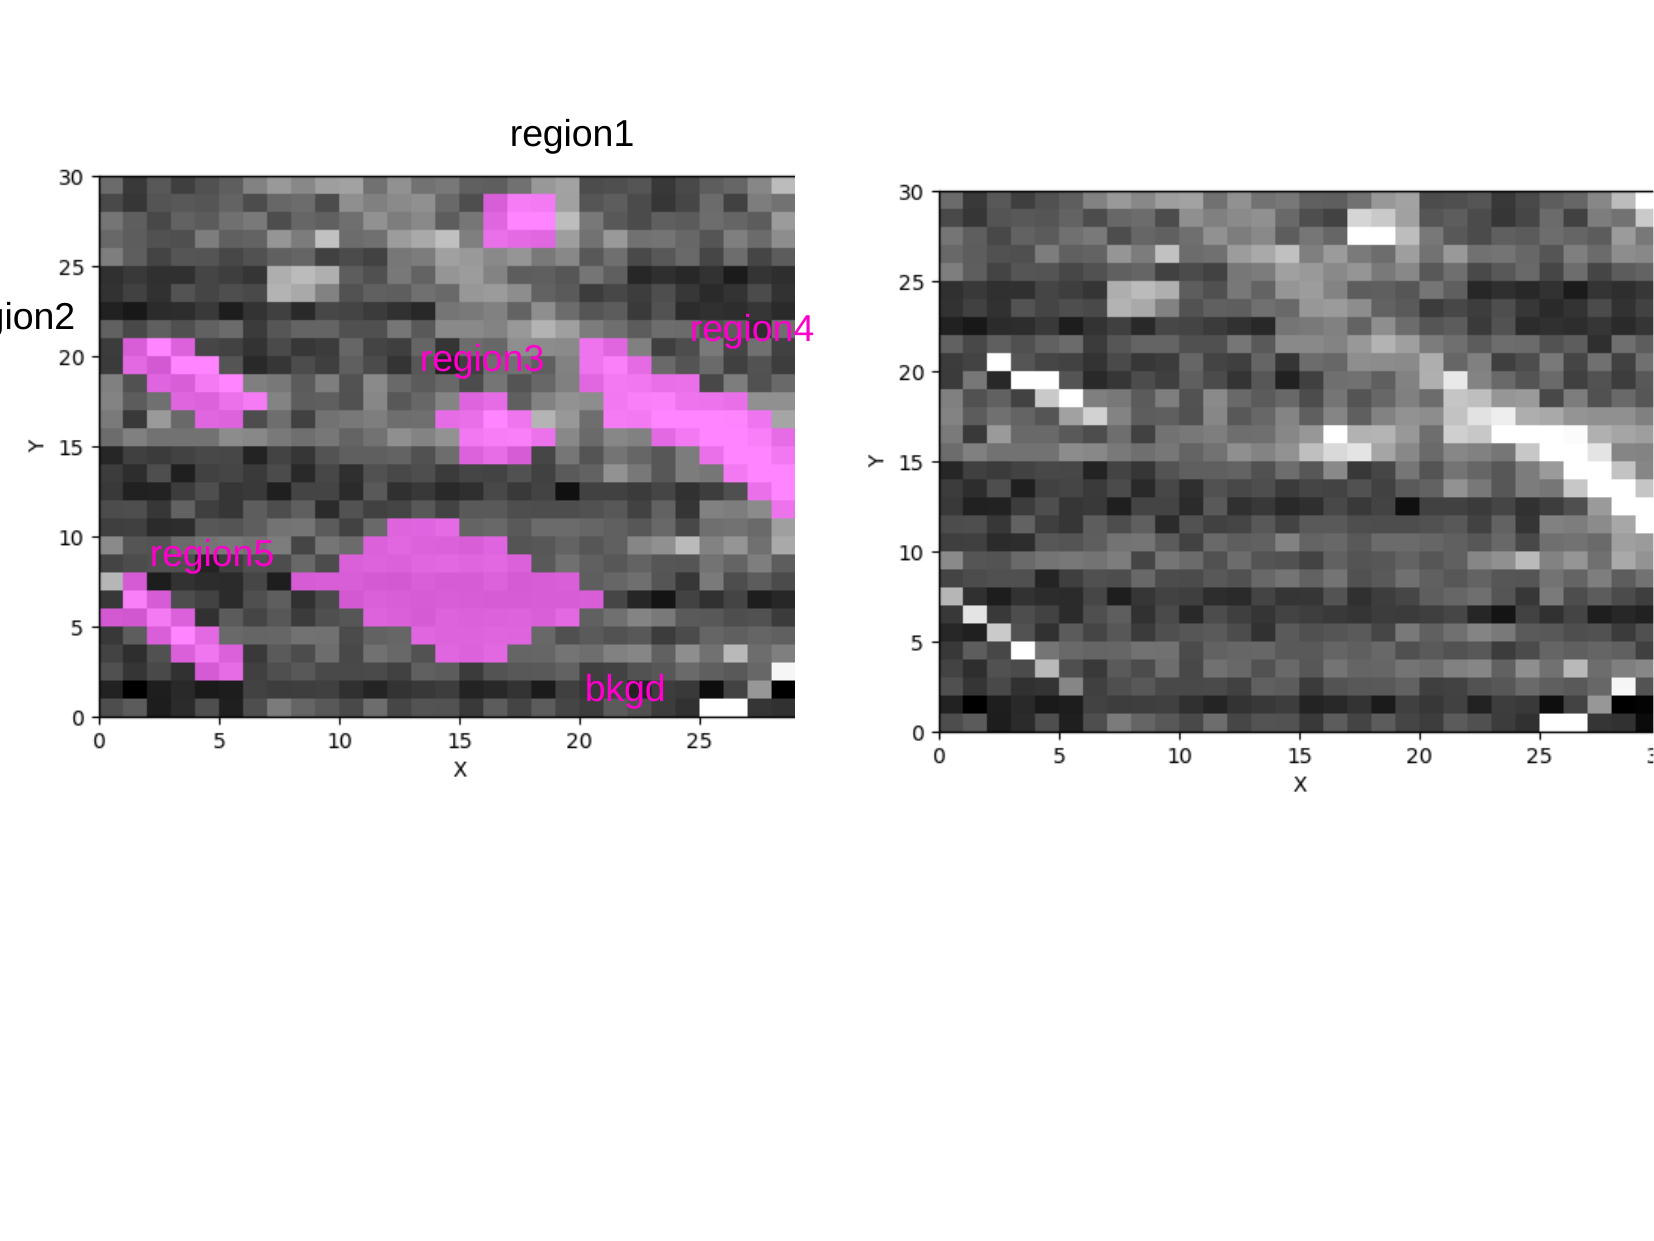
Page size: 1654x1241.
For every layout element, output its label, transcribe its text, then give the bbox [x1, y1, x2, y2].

text_box bkgd [570, 660, 681, 717]
text_box region2 [0, 288, 91, 346]
picture [0, 104, 1654, 840]
text_box region5 [135, 525, 290, 582]
text_box region4 [675, 300, 830, 357]
text_box region3 [405, 330, 560, 387]
text_box region1 [495, 105, 650, 162]
